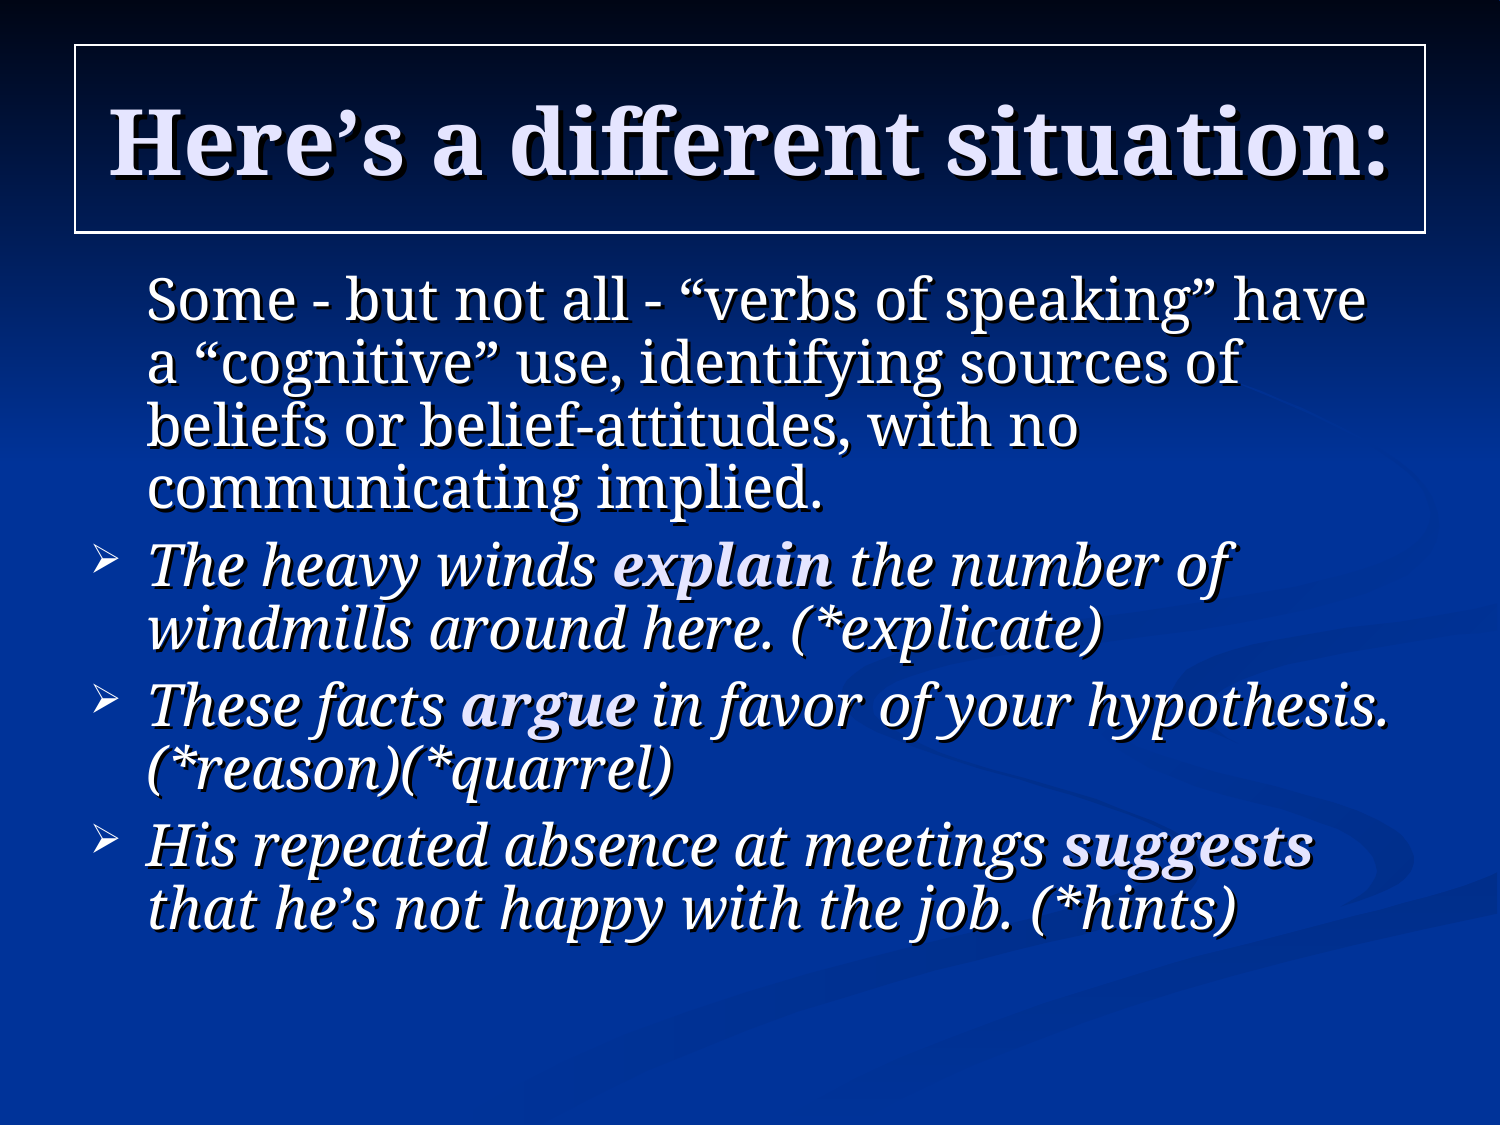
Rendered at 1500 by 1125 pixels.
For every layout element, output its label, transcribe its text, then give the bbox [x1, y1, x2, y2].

list Some - but not all - “verbs of speaking” have a “cognitive” use, identifying sources of beliefs or belief-attitudes, with no communicating implied. The heavy winds explain the number of windmills around here. (*explicate) These facts argue in favor of your hypothesis. (*reason)(*quarrel) His repeated absence at meetings suggests that he’s not happy with the job. (*hints) [75, 262, 1426, 1001]
title Here’s a different situation: [75, 45, 1426, 233]
